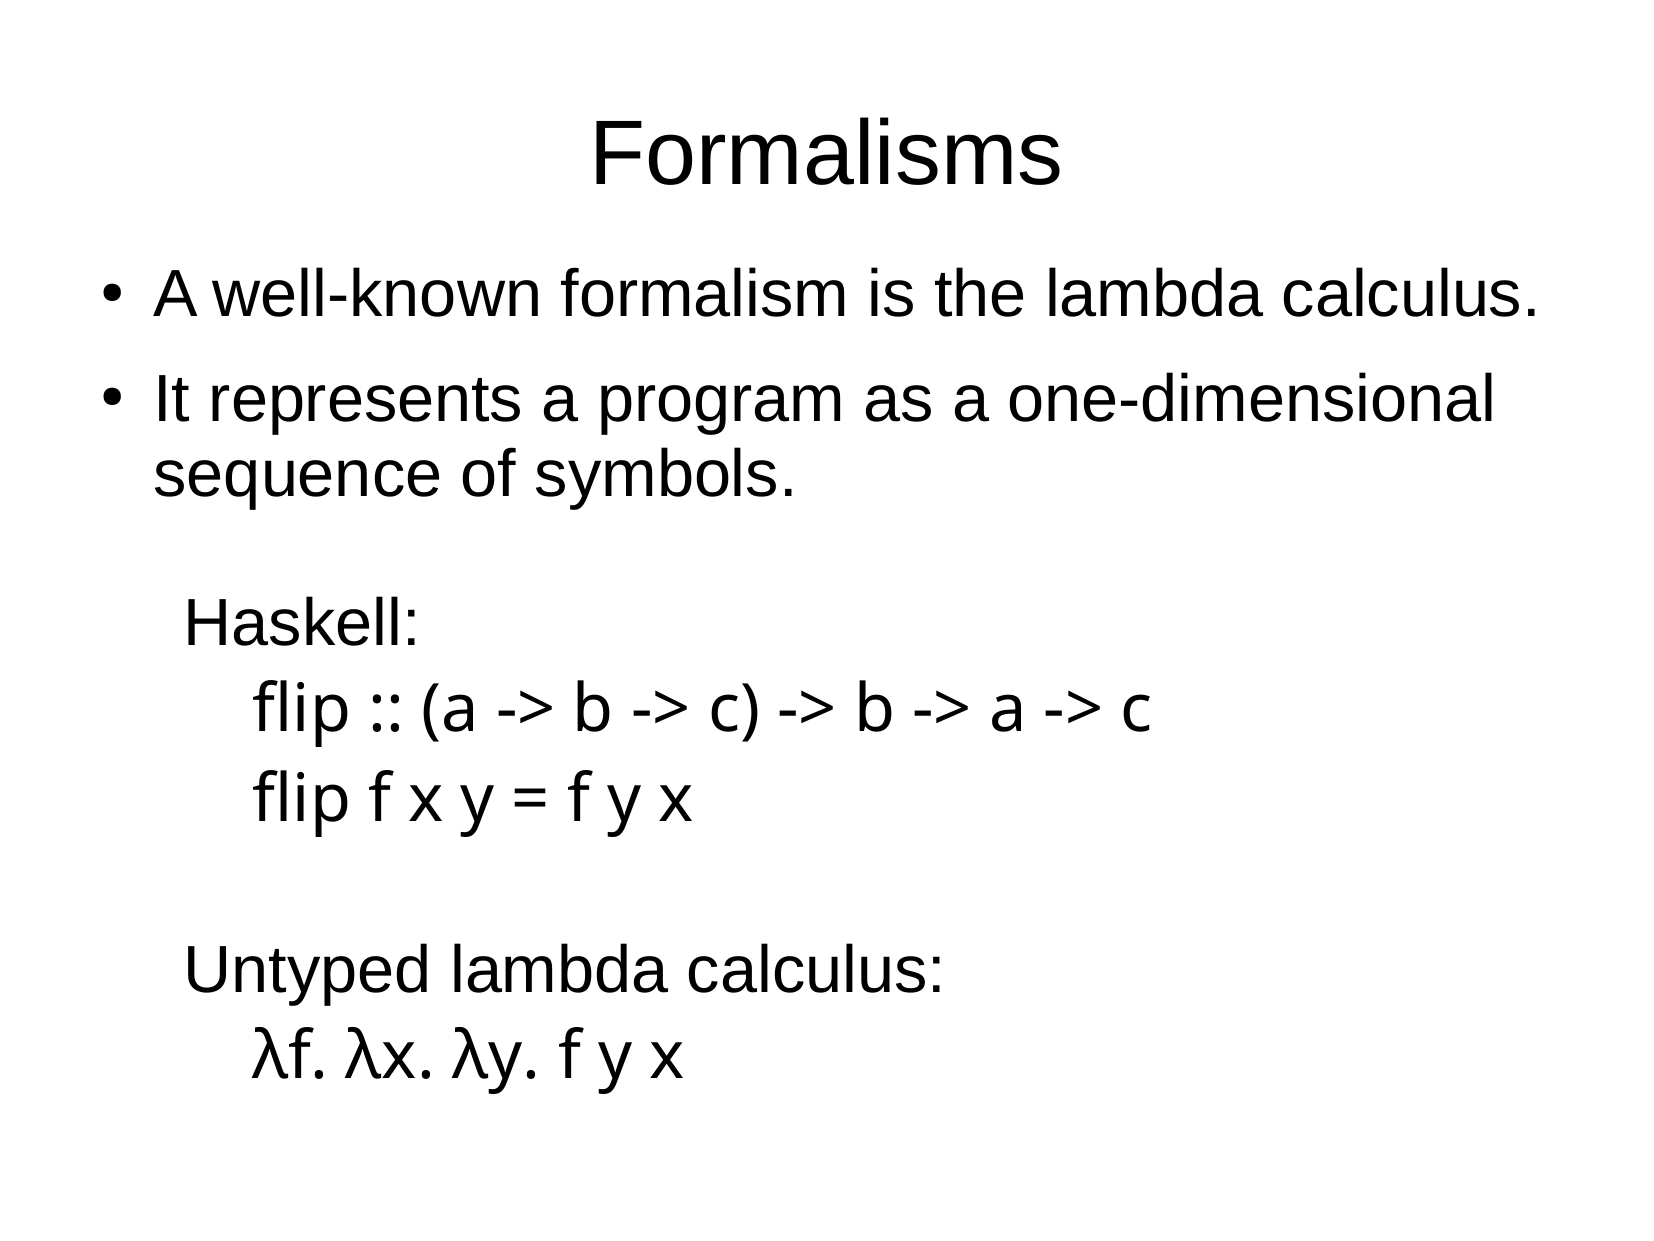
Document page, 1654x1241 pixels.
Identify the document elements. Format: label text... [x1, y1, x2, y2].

title Formalisms [82, 49, 1571, 257]
list A well-known formalism is the lambda calculus. It represents a program as a one-dimensional sequence of symbols. [82, 256, 1561, 541]
list Haskell: flip :: (a -> b -> c) -> b -> a -> c flip f x y = f y x Untyped lambda calculus: λf. λx. λy. f y x [183, 585, 1621, 1145]
